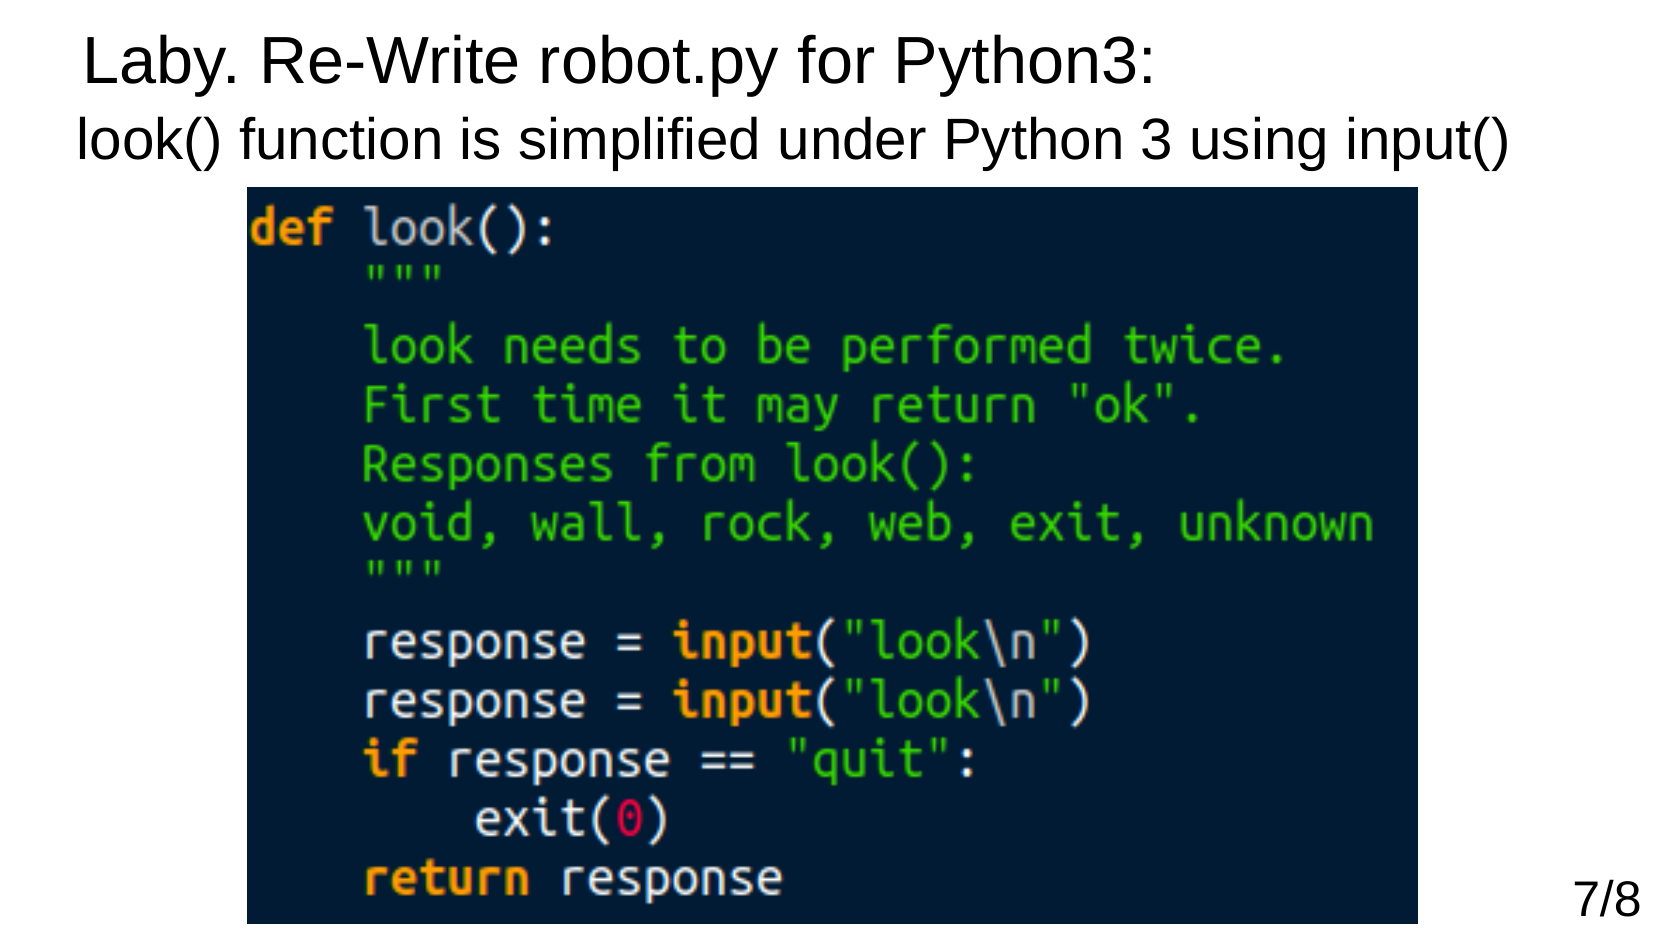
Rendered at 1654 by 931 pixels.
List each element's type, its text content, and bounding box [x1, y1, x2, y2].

text_box look() function is simplified under Python 3 using input() [76, 107, 1565, 201]
title Laby. Re-Write robot.py for Python3: [82, 22, 1571, 98]
picture [247, 187, 1418, 924]
title 7/8 [1523, 871, 1642, 931]
